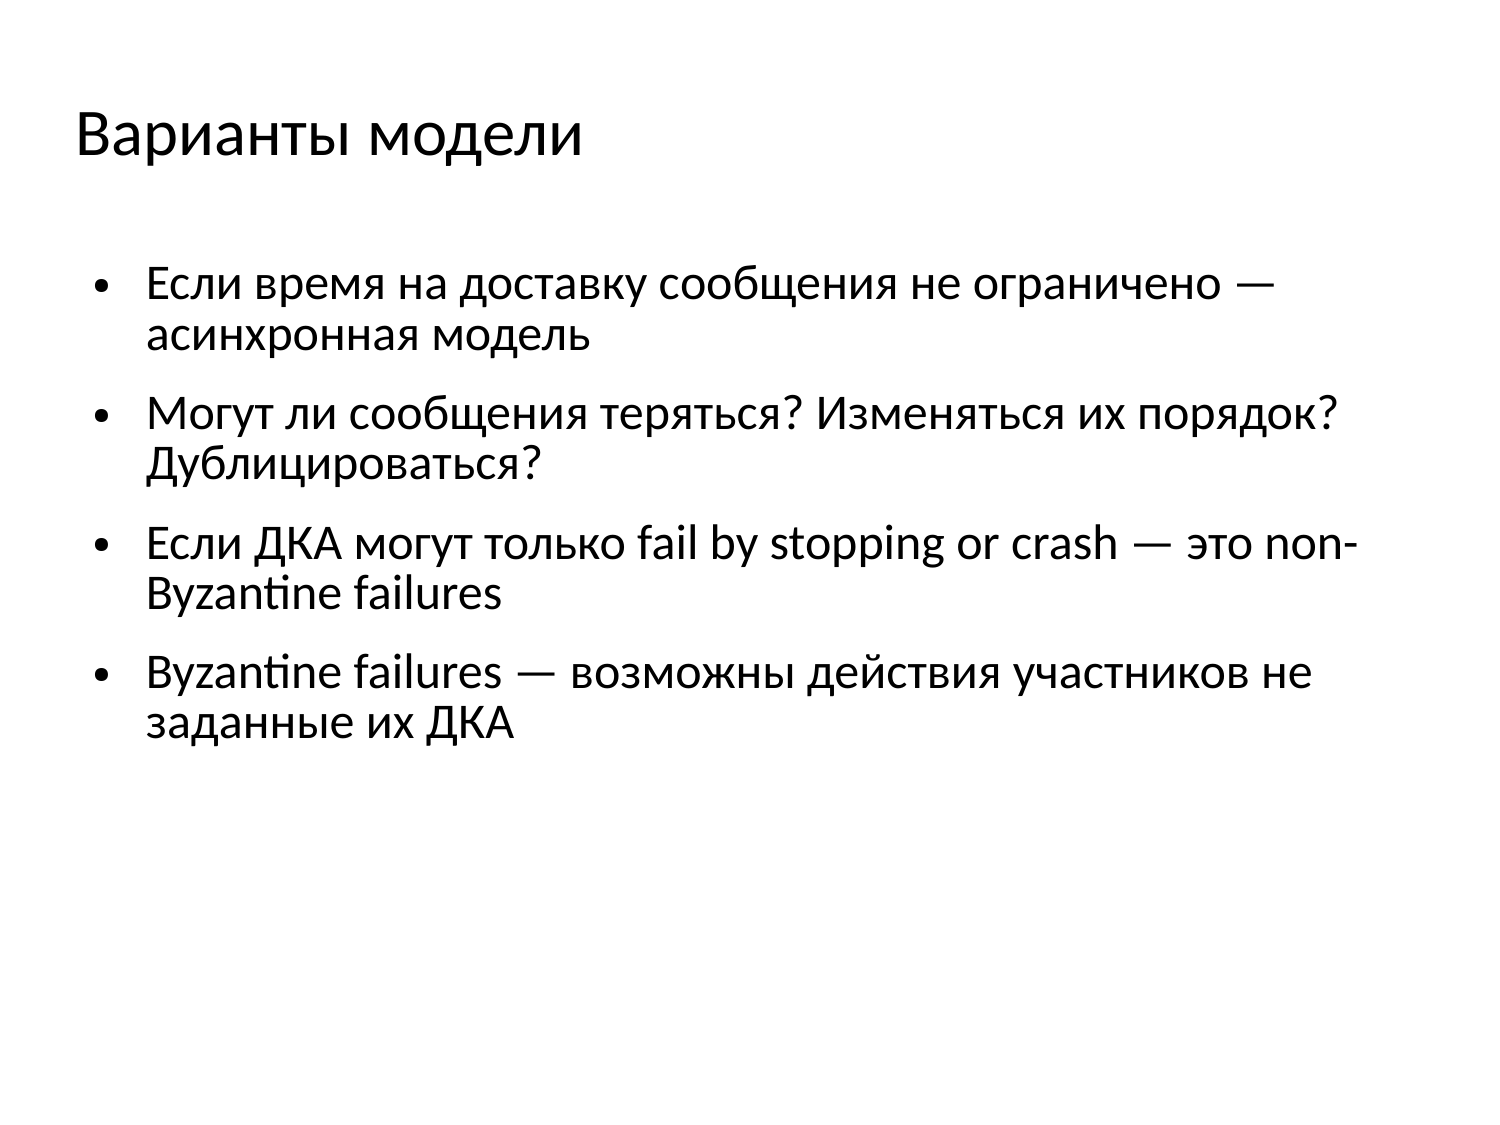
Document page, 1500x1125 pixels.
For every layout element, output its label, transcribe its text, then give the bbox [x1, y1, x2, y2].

list Если время на доставку сообщения не ограничено — асинхронная модель Могут ли сообщения теряться? Изменяться их порядок? Дублицироваться? Если ДКА могут только fail by stopping or crash — это non-Byzantine failures Byzantine failures — возможны действия участников не заданные их ДКА [75, 262, 1425, 1005]
title Варианты модели [75, 45, 1425, 233]
